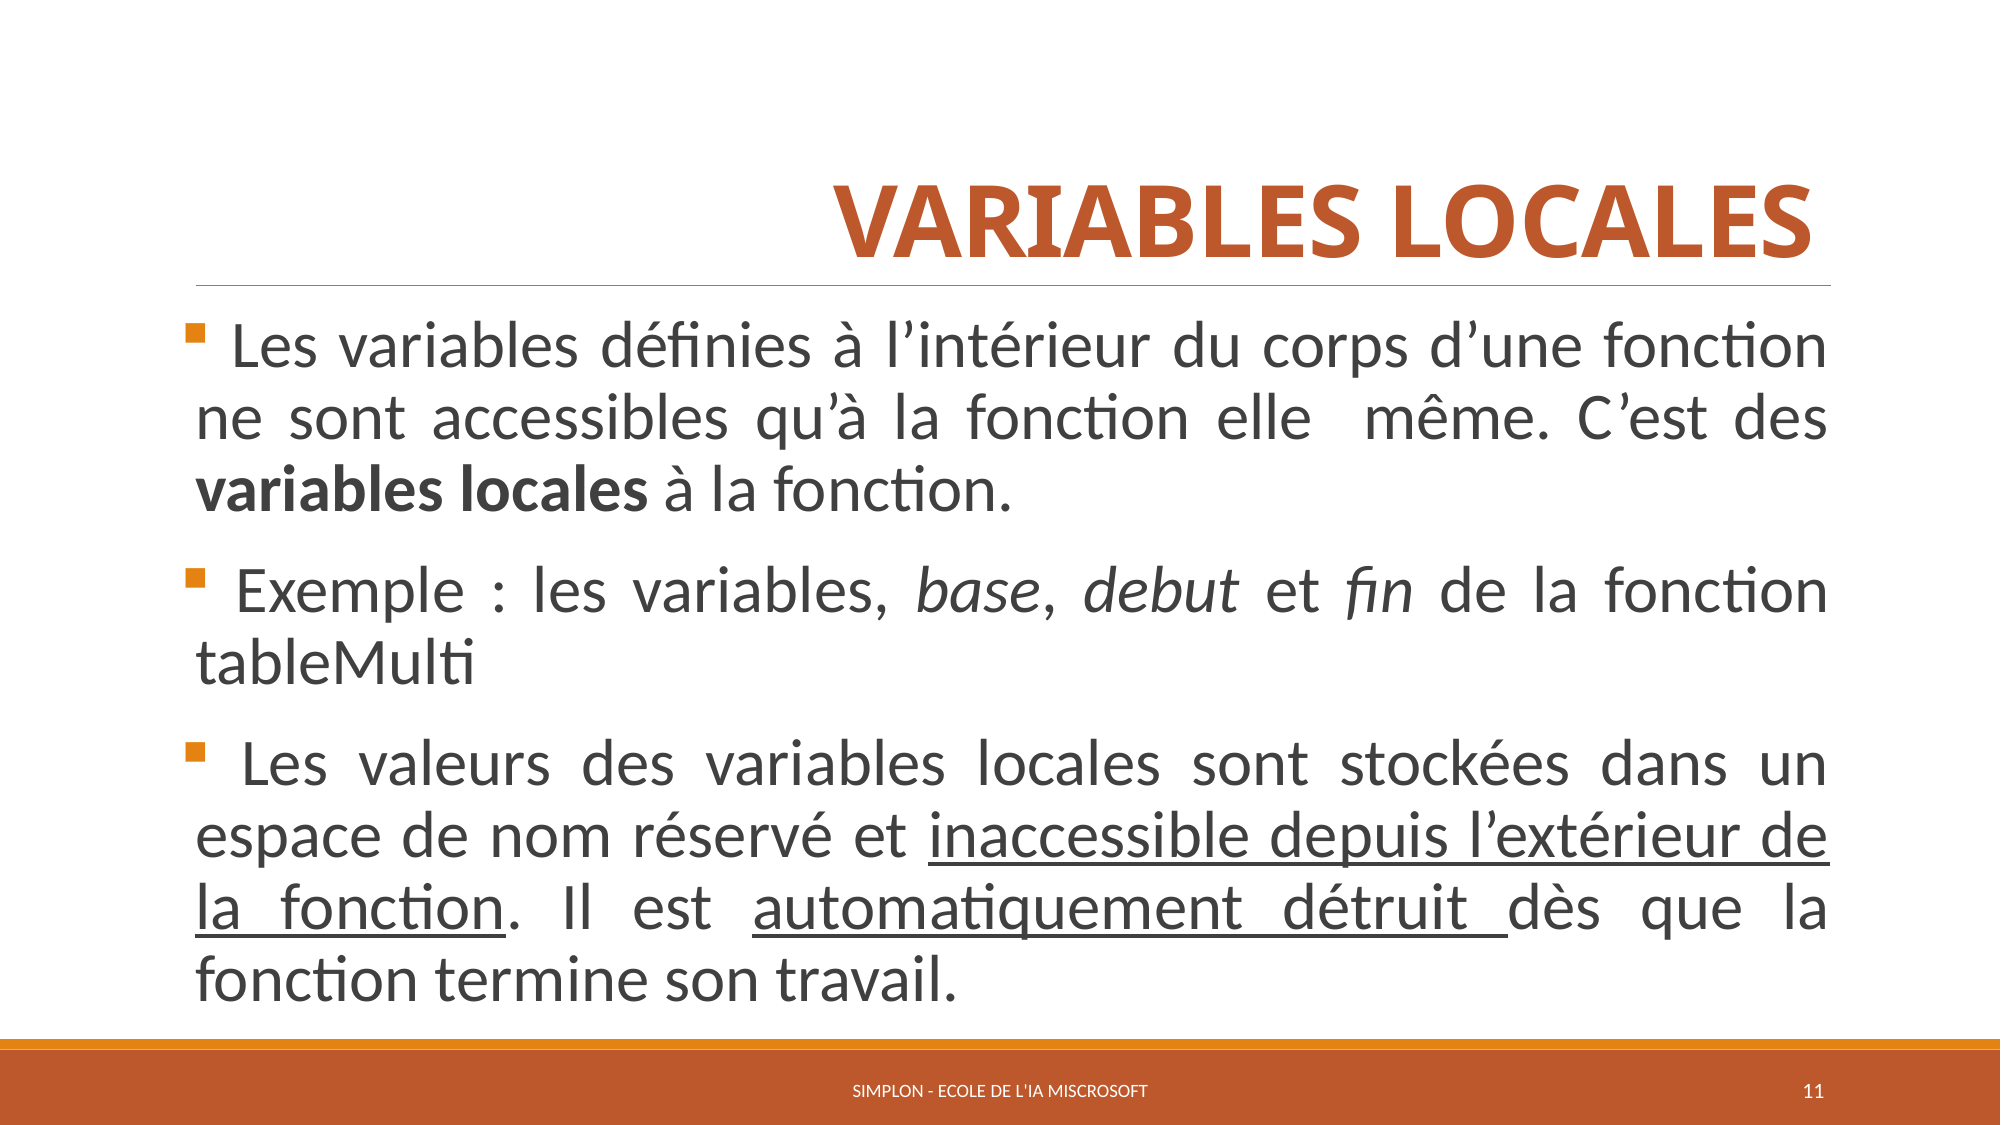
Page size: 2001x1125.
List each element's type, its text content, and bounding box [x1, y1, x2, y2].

text_box Les variables définies à l’intérieur du corps d’une fonction ne sont accessibles qu’à la fonction elle même. C’est des variables locales à la fonction. Exemple : les variables, base, debut et fin de la fonction tableMulti Les valeurs des variables locales sont stockées dans un espace de nom réservé et inaccessible depuis l’extérieur de la fonction. Il est automatiquement détruit dès que la fonction termine son travail. [180, 302, 1830, 976]
text_box <numéro> [1624, 1059, 1840, 1120]
text_box Simplon - Ecole de l'IA Miscrosoft [604, 1059, 1396, 1120]
text_box VARIABLES LOCALES [180, 47, 1830, 285]
